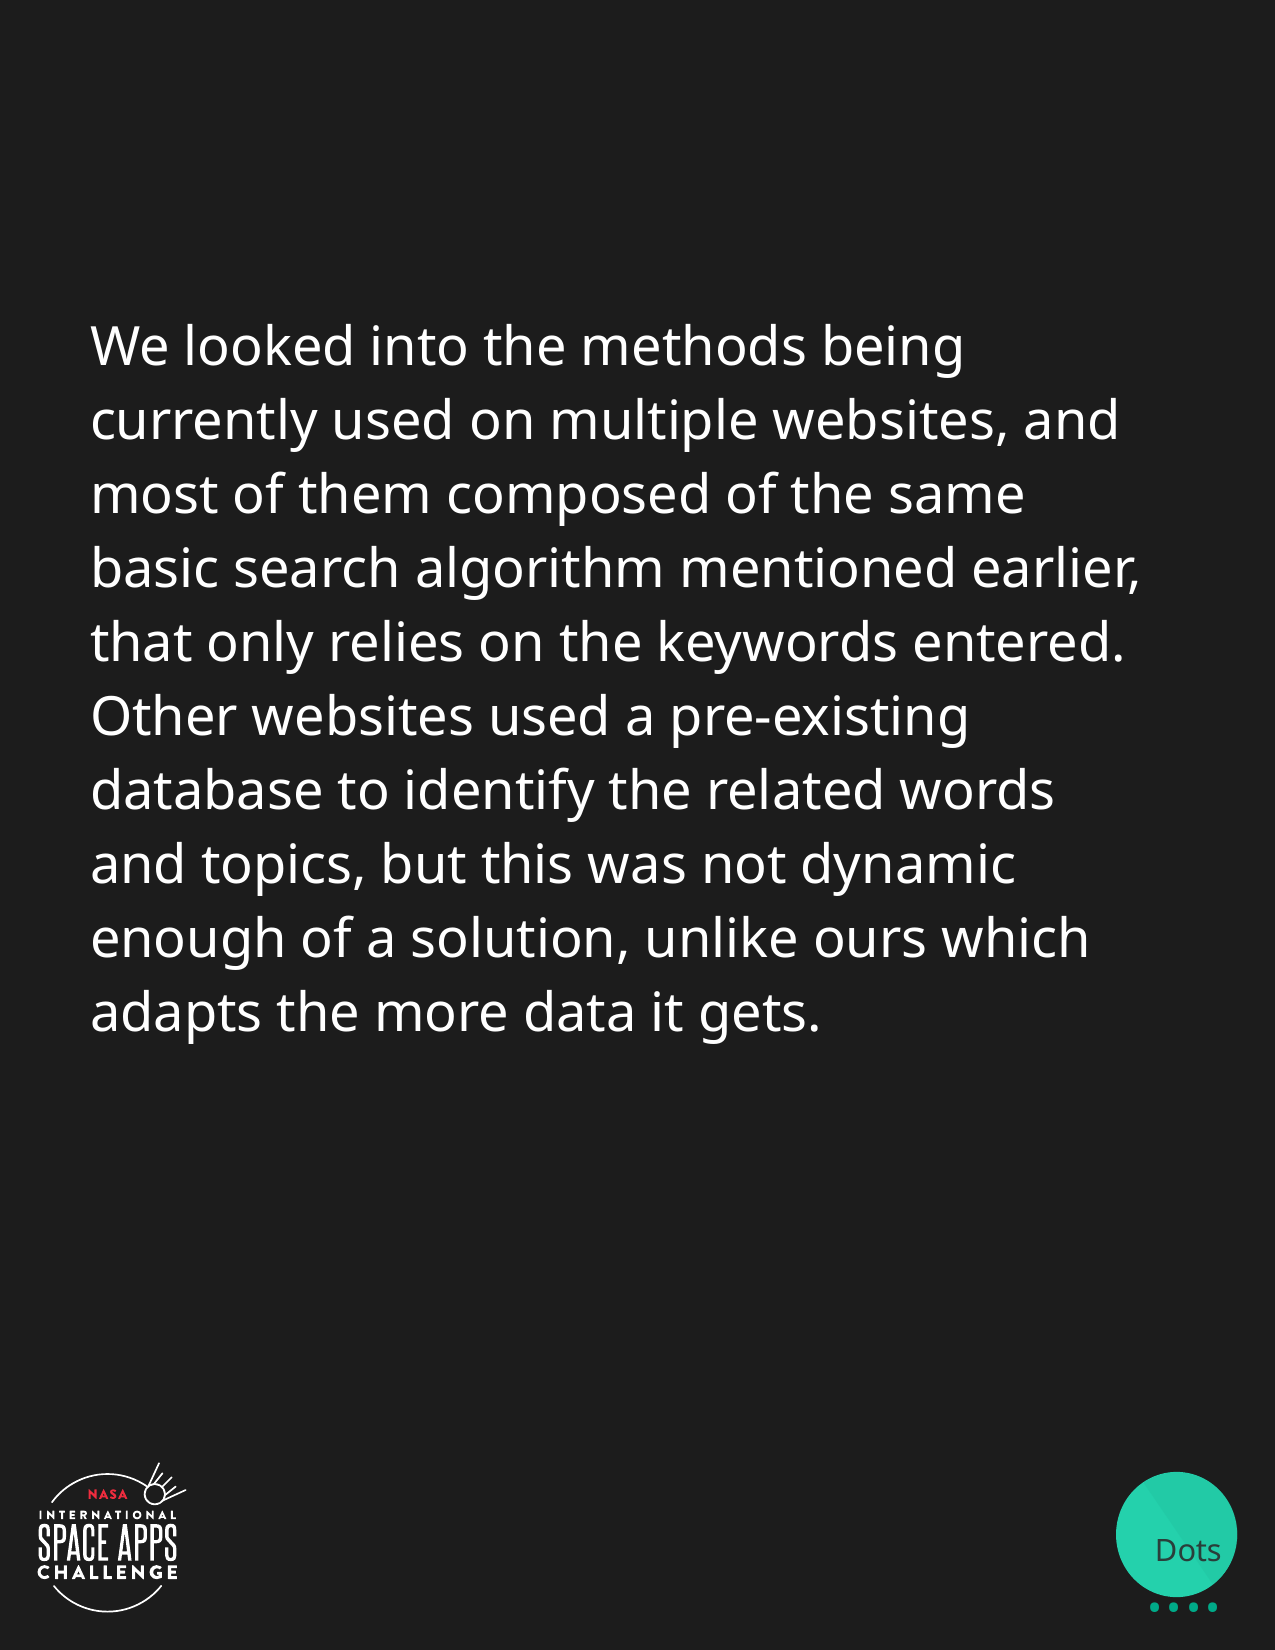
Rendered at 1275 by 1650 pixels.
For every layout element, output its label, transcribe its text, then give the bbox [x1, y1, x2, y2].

picture [1116, 1471, 1238, 1613]
text_box [384, 615, 422, 682]
picture [37, 1462, 187, 1613]
text_box We looked into the methods being currently used on multiple websites, and most of them composed of the same basic search algorithm mentioned earlier, that only relies on the keywords entered. Other websites used a pre-existing database to identify the related words and topics, but this was not dynamic enough of a solution, unlike ours which adapts the more data it gets. [75, 300, 1163, 984]
